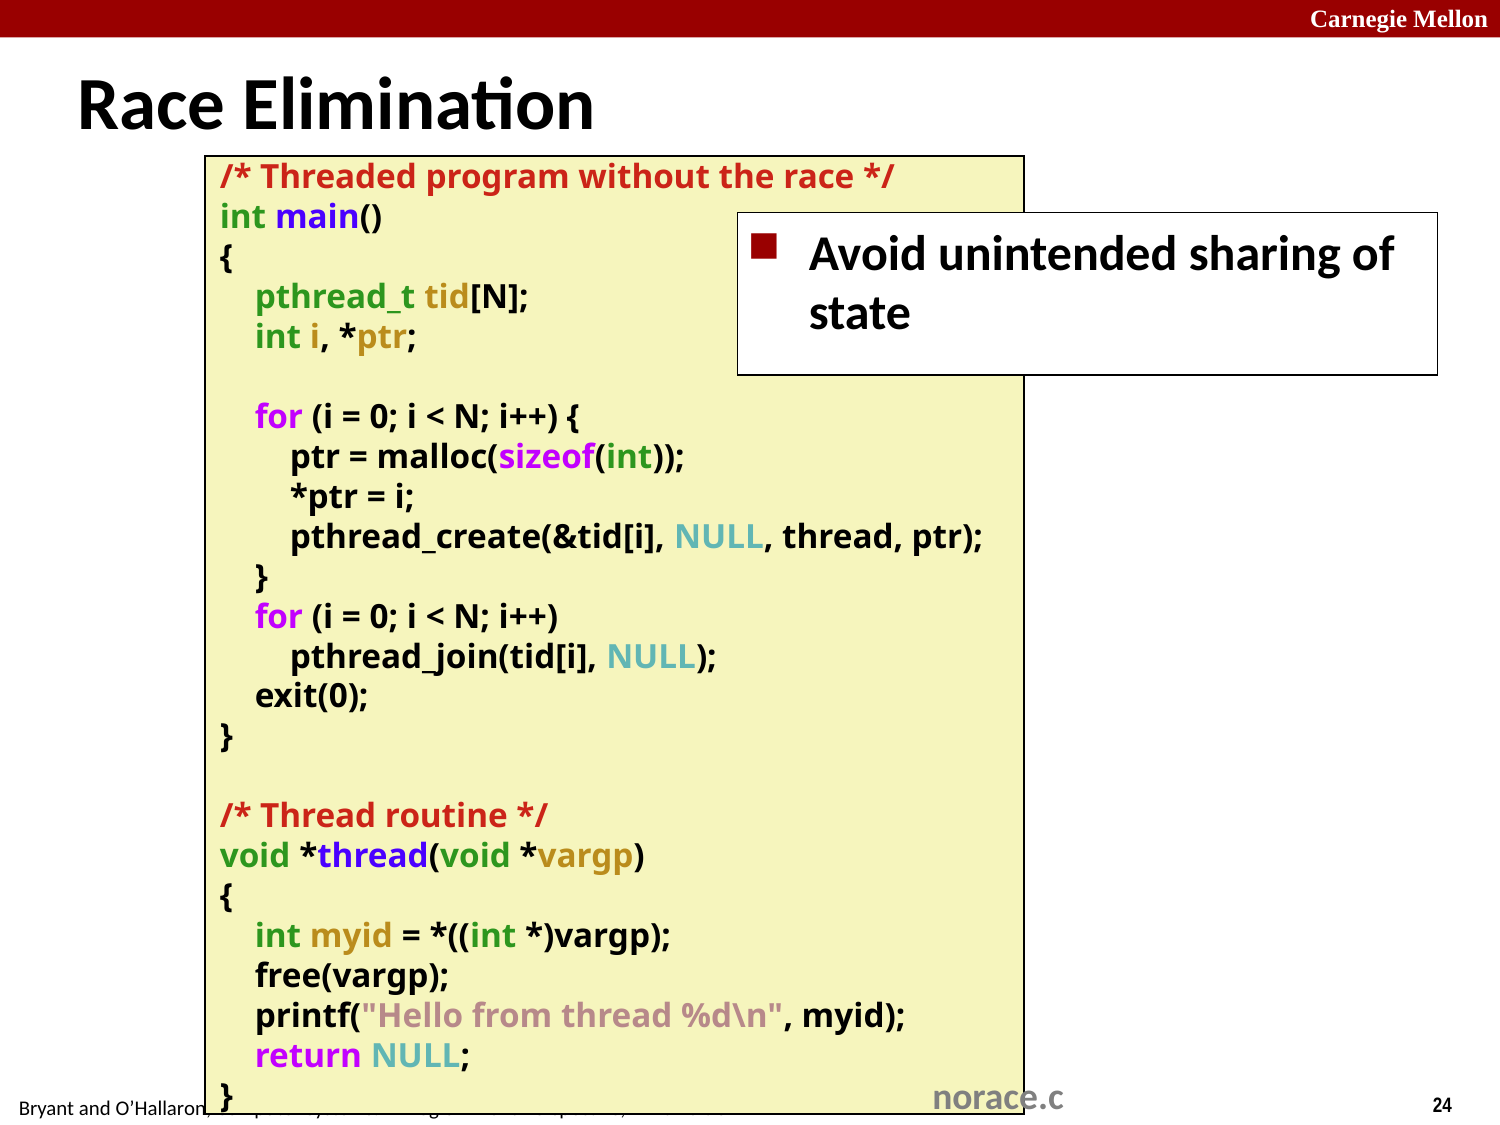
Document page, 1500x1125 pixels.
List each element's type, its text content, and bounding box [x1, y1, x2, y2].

text_box norace.c [917, 1064, 1079, 1125]
title Race Elimination [62, 37, 1308, 163]
text_box /* Threaded program without the race */ int main() { pthread_t tid[N]; int i, *ptr; for (i = 0; i < N; i++) { ptr = malloc(sizeof(int)); *ptr = i; pthread_create(&tid[i], NULL, thread, ptr); } for (i = 0; i < N; i++) pthread_join(tid[i], NULL); exit(0); } /* Thread routine */ void *thread(void *vargp) { int myid = *((int *)vargp); free(vargp); printf("Hello from thread %d\n", myid); return NULL; } [205, 155, 1025, 1114]
list Avoid unintended sharing of state [737, 212, 1438, 375]
